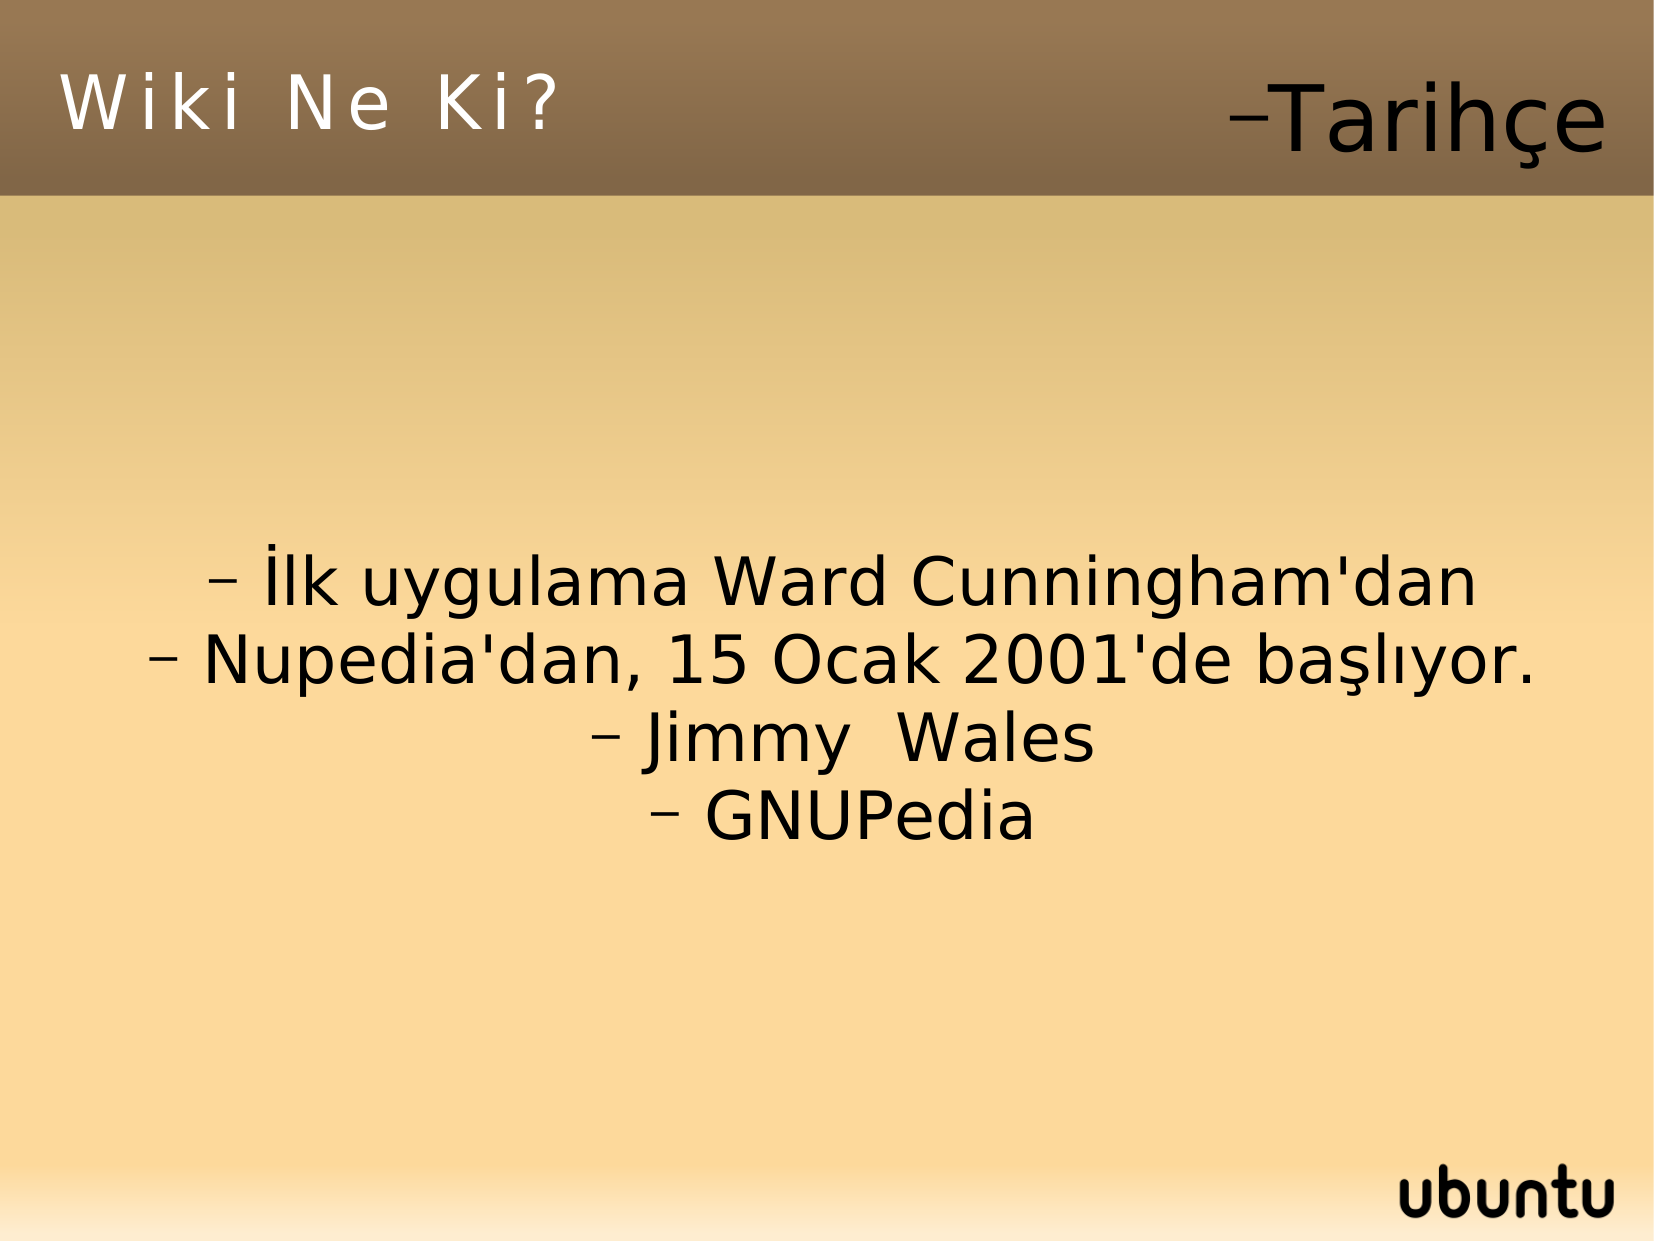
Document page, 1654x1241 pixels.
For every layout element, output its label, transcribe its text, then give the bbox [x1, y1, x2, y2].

picture [0, 0, 1654, 1241]
title Wiki Ne Ki? [59, 29, 1595, 178]
subtitle İlk uygulama Ward Cunningham'dan Nupedia'dan, 15 Ocak 2001'de başlıyor. Jimmy Wales GNUPedia [82, 290, 1571, 1109]
text_box Tarihçe [1092, 59, 1625, 181]
